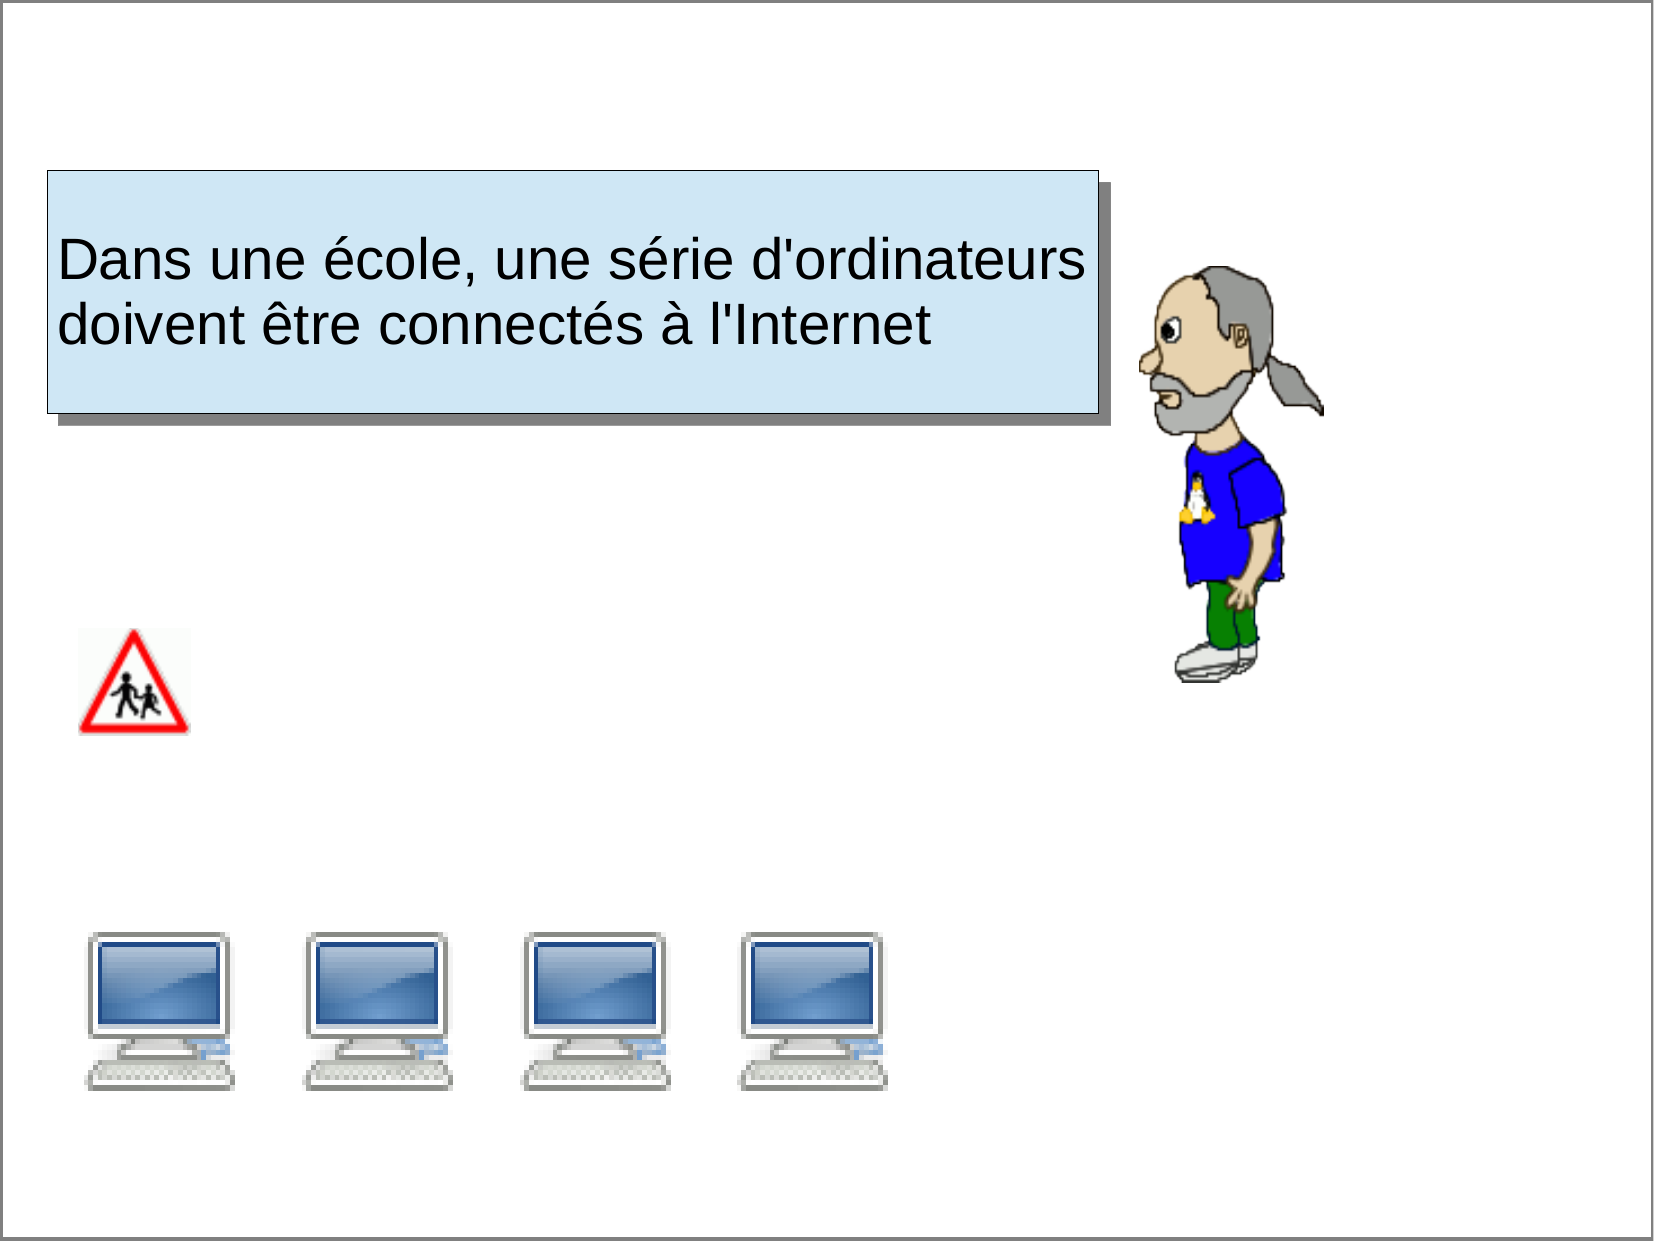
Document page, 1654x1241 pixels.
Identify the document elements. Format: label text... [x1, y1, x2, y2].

picture [302, 927, 453, 1091]
picture [78, 628, 191, 736]
picture [1139, 266, 1324, 683]
text_box Dans une école, une série d'ordinateurs doivent être connectés à l'Internet [47, 170, 1099, 414]
picture [84, 927, 235, 1091]
picture [520, 927, 671, 1091]
picture [737, 927, 888, 1091]
